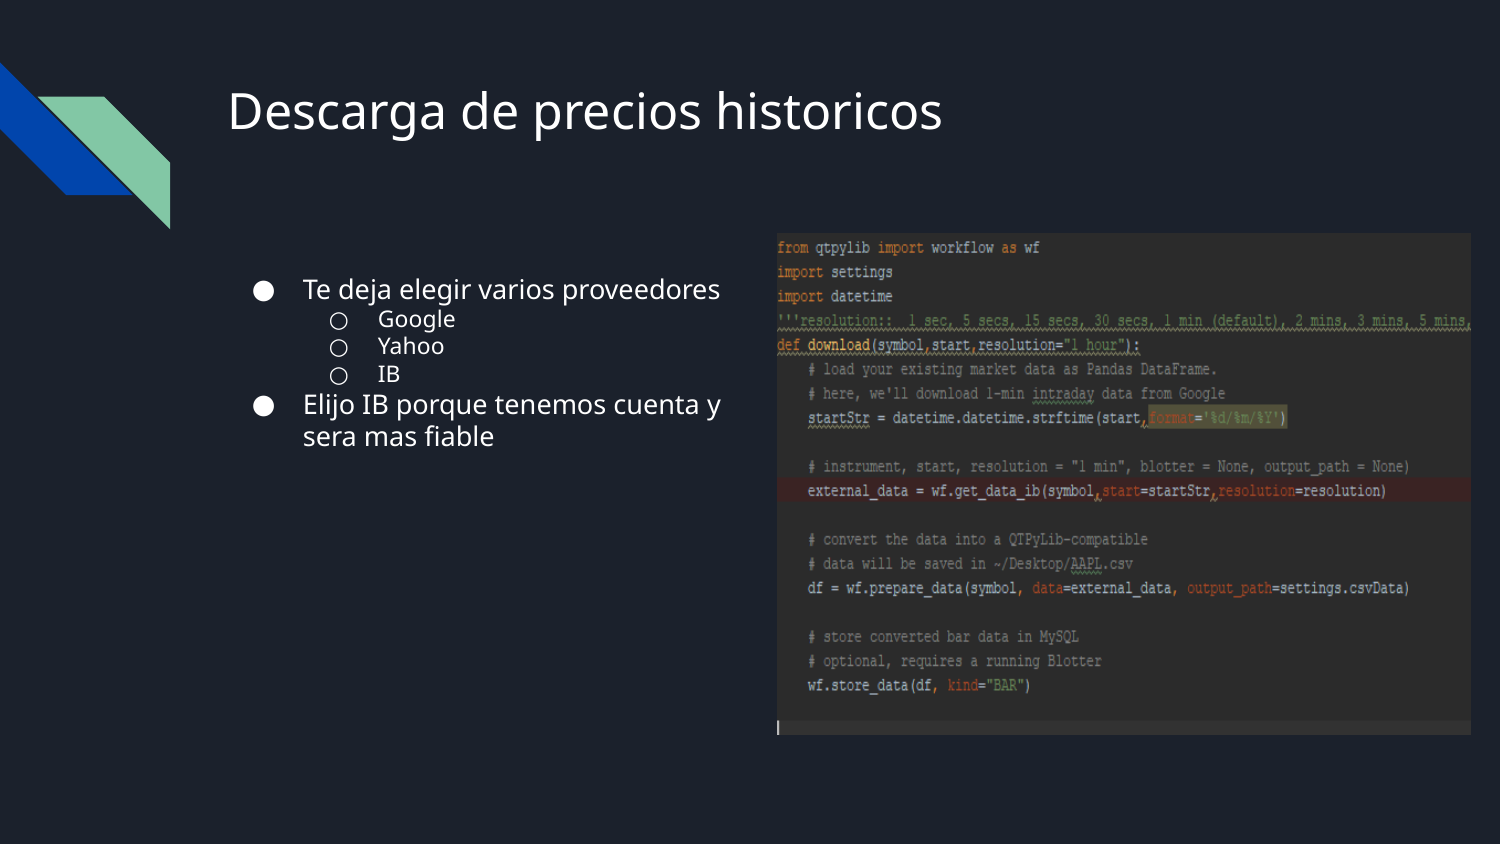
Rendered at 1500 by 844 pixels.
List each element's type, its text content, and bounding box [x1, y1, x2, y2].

list Te deja elegir varios proveedores Google Yahoo IB Elijo IB porque tenemos cuenta y sera mas fiable [212, 257, 757, 735]
picture [777, 233, 1471, 735]
title Descarga de precios historicos [212, 64, 1368, 215]
